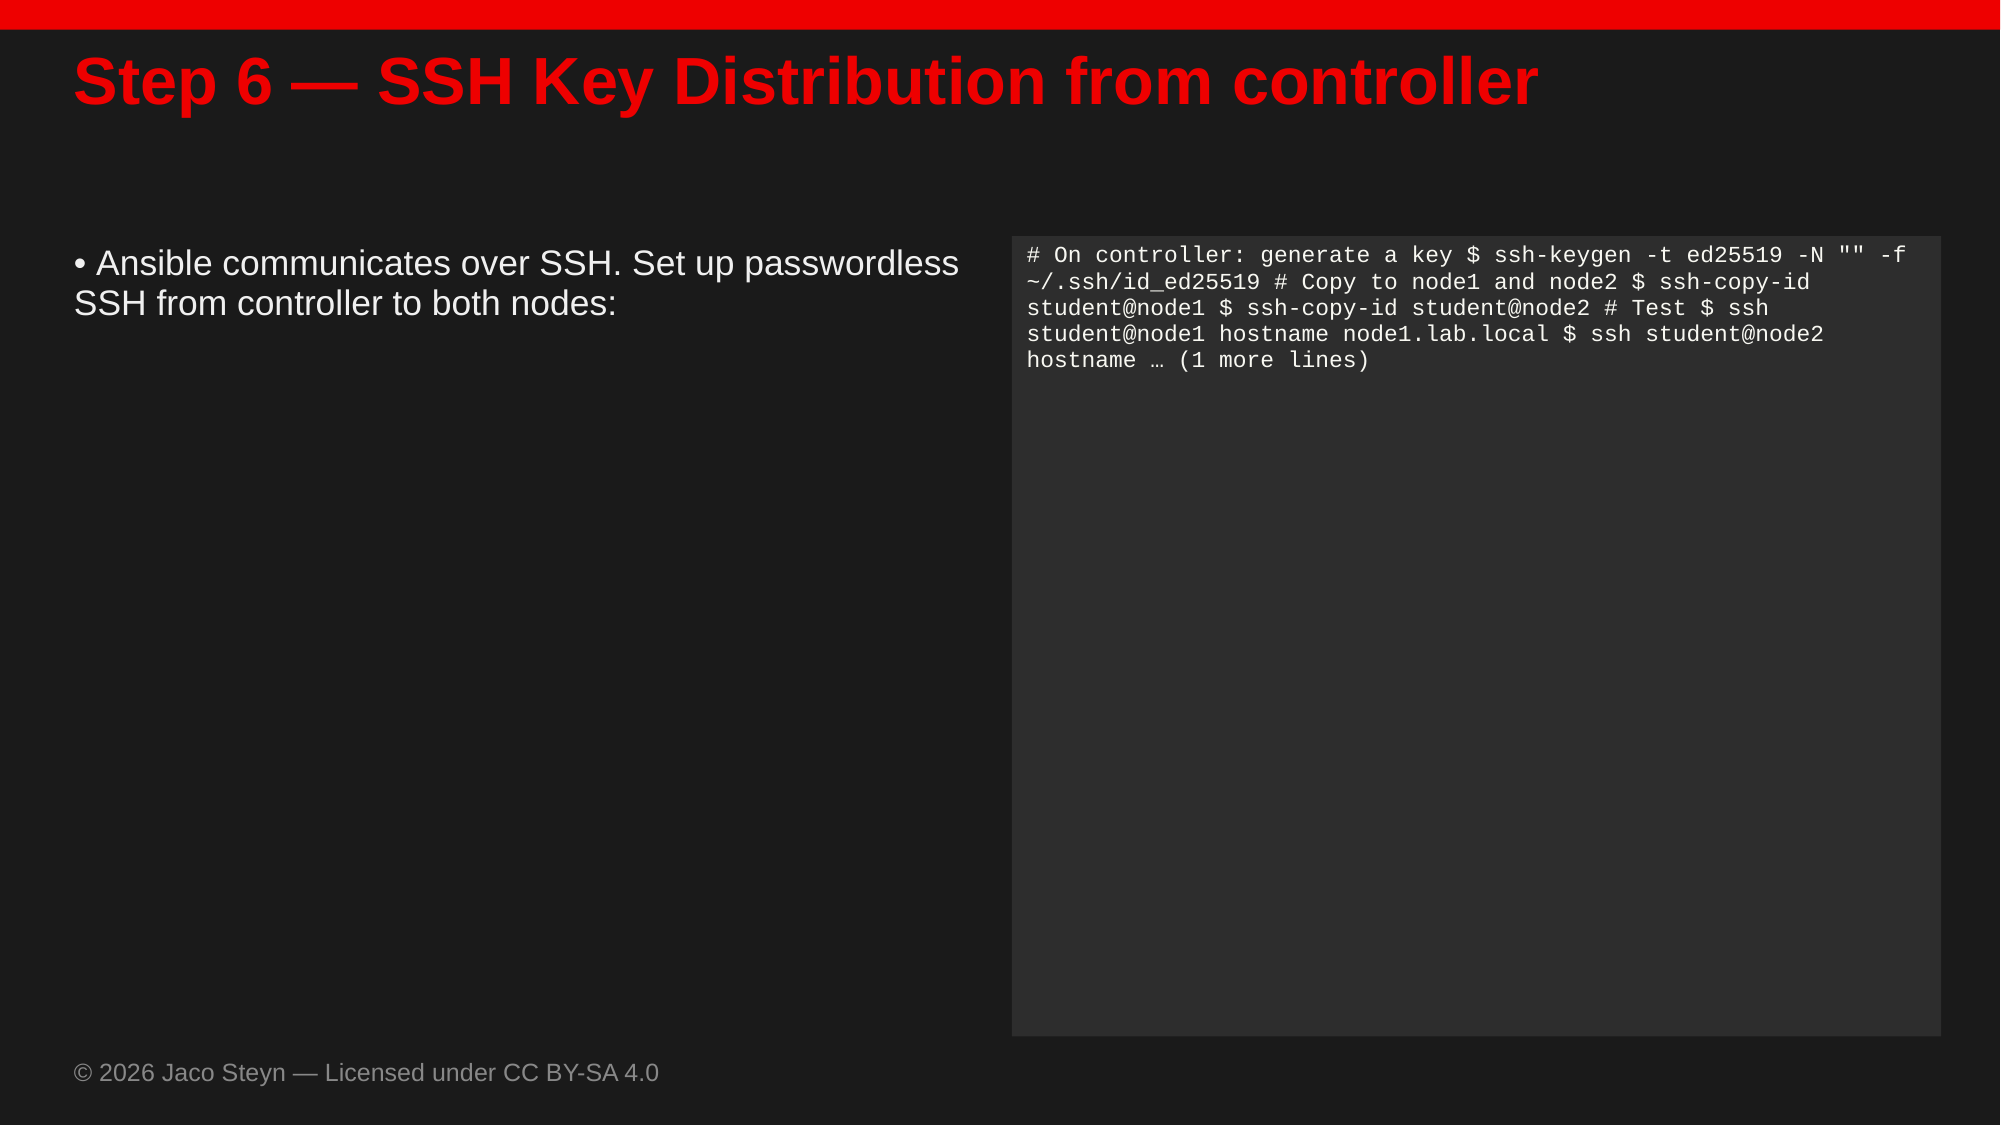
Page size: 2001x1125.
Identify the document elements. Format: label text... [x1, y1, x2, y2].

text_box [0, 0, 2001, 30]
text_box • Ansible communicates over SSH. Set up passwordless SSH from controller to both nodes: [59, 236, 989, 1037]
text_box Step 6 — SSH Key Distribution from controller [59, 36, 1942, 208]
text_box # On controller: generate a key $ ssh-keygen -t ed25519 -N "" -f ~/.ssh/id_ed25519 # Copy to node1 and node2 $ ssh-copy-id student@node1 $ ssh-copy-id student@node2 # Test $ ssh student@node1 hostname node1.lab.local $ ssh student@node2 hostname … (1 more lines) [1011, 236, 1942, 1037]
text_box © 2026 Jaco Steyn — Licensed under CC BY-SA 4.0 [59, 1051, 1942, 1093]
